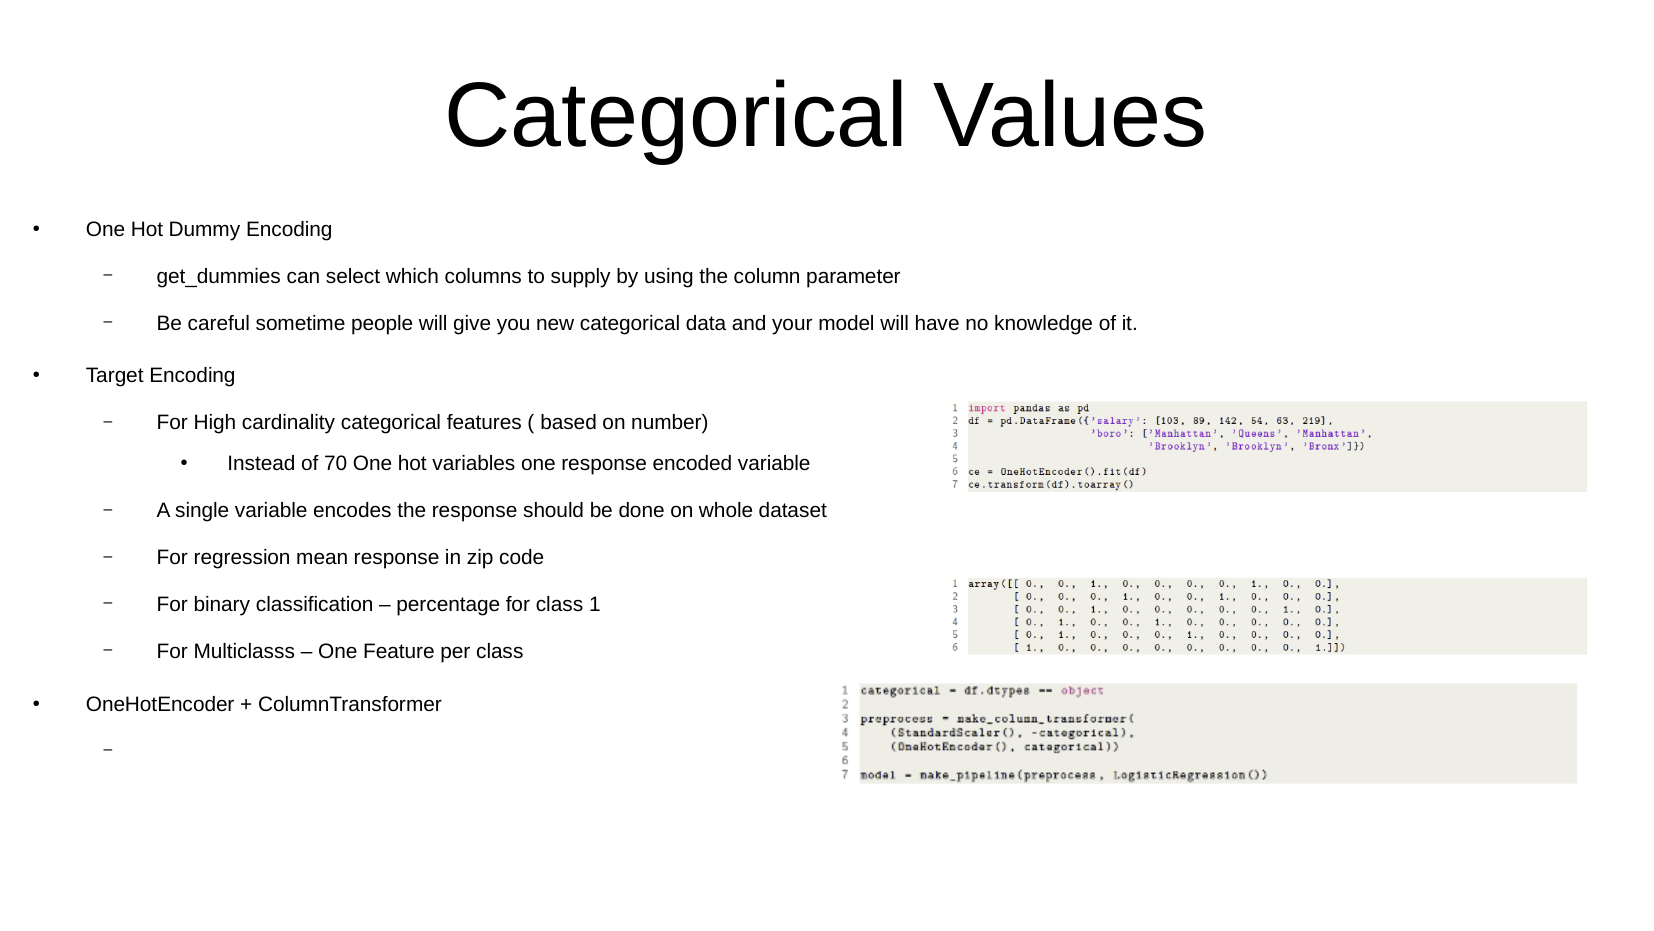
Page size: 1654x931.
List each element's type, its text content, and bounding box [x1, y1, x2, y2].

list One Hot Dummy Encoding get_dummies can select which columns to supply by using the column parameter Be careful sometime people will give you new categorical data and your model will have no knowledge of it. Target Encoding For High cardinality categorical features ( based on number) Instead of 70 One hot variables one response encoded variable A single variable encodes the response should be done on whole dataset For regression mean response in zip code For binary classification – percentage for class 1 For Multiclasss – One Feature per class OneHotEncoder + ColumnTransformer [15, 217, 1571, 886]
picture [826, 389, 1621, 795]
title Categorical Values [82, 37, 1571, 193]
